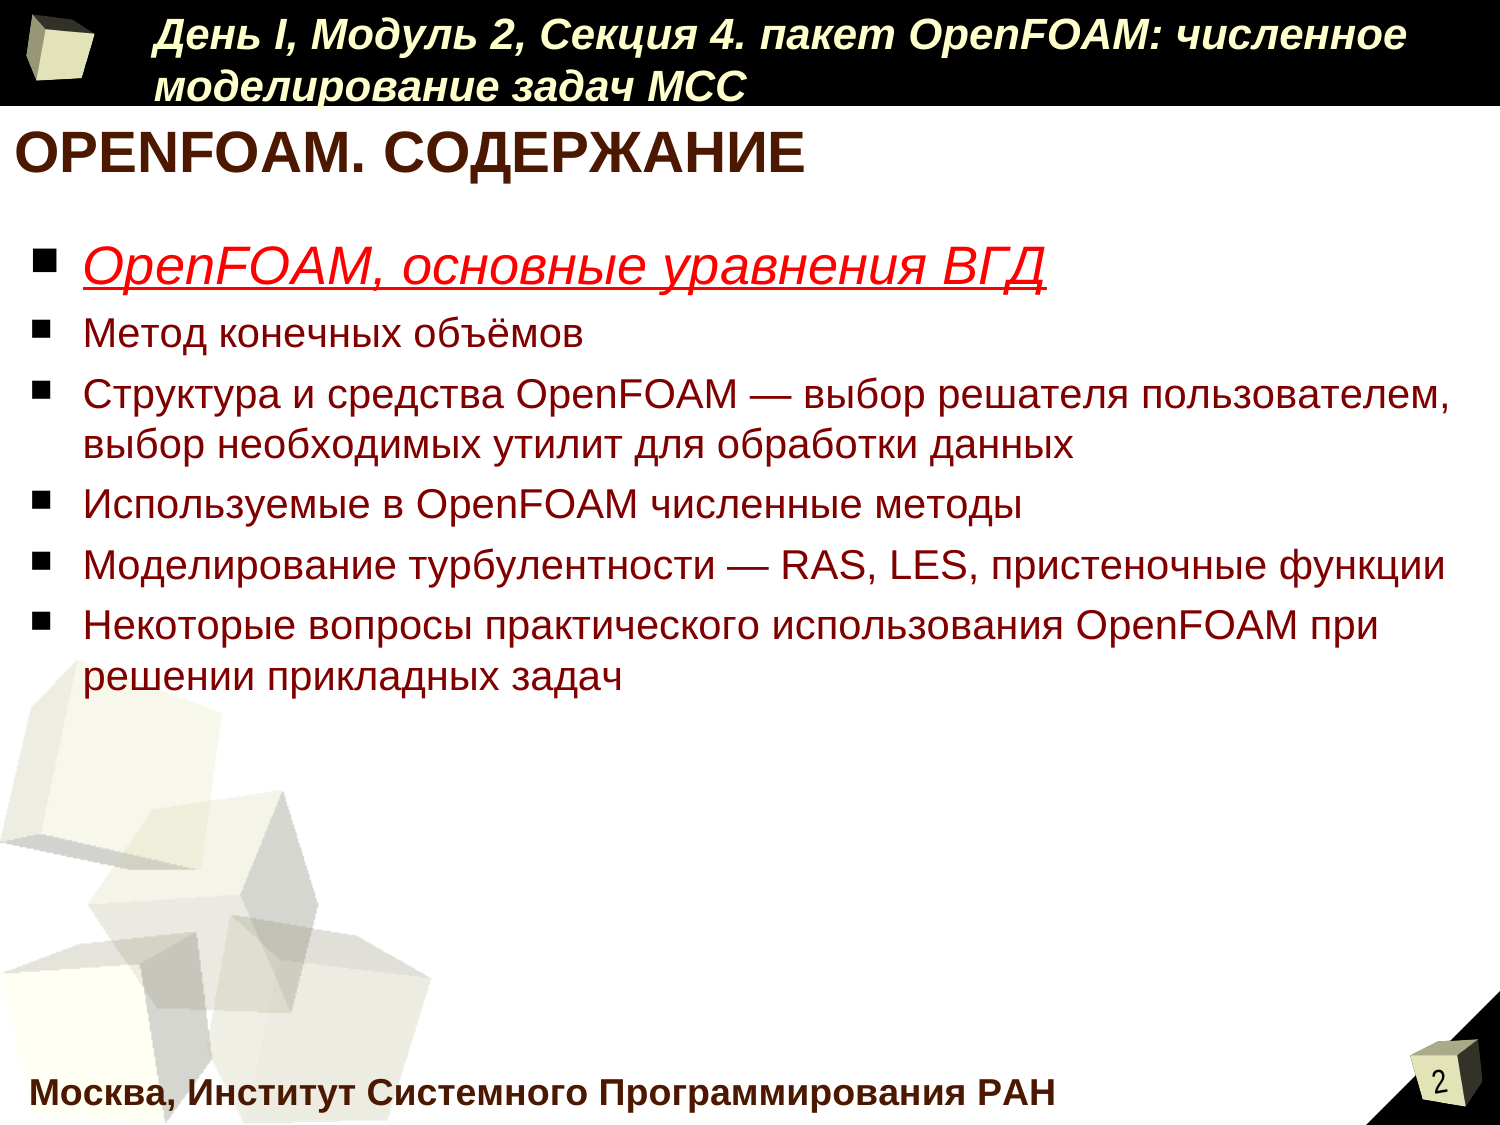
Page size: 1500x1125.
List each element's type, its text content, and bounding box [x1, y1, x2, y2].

text_box OPENFOAM. СОДЕРЖАНИЕ [0, 106, 1500, 192]
text_box OpenFOAM, основные уравнения ВГД Метод конечных объёмов Структура и средства OpenFOAM — выбор решателя пользователем, выбор необходимых утилит для обработки данных Используемые в OpenFOAM численные методы Моделирование турбулентности — RAS, LES, пристеночные функции Некоторые вопросы практического использования OpenFOAM при решении прикладных задач [11, 230, 1489, 694]
picture [423, 1088, 433, 1102]
picture [0, 659, 433, 1125]
